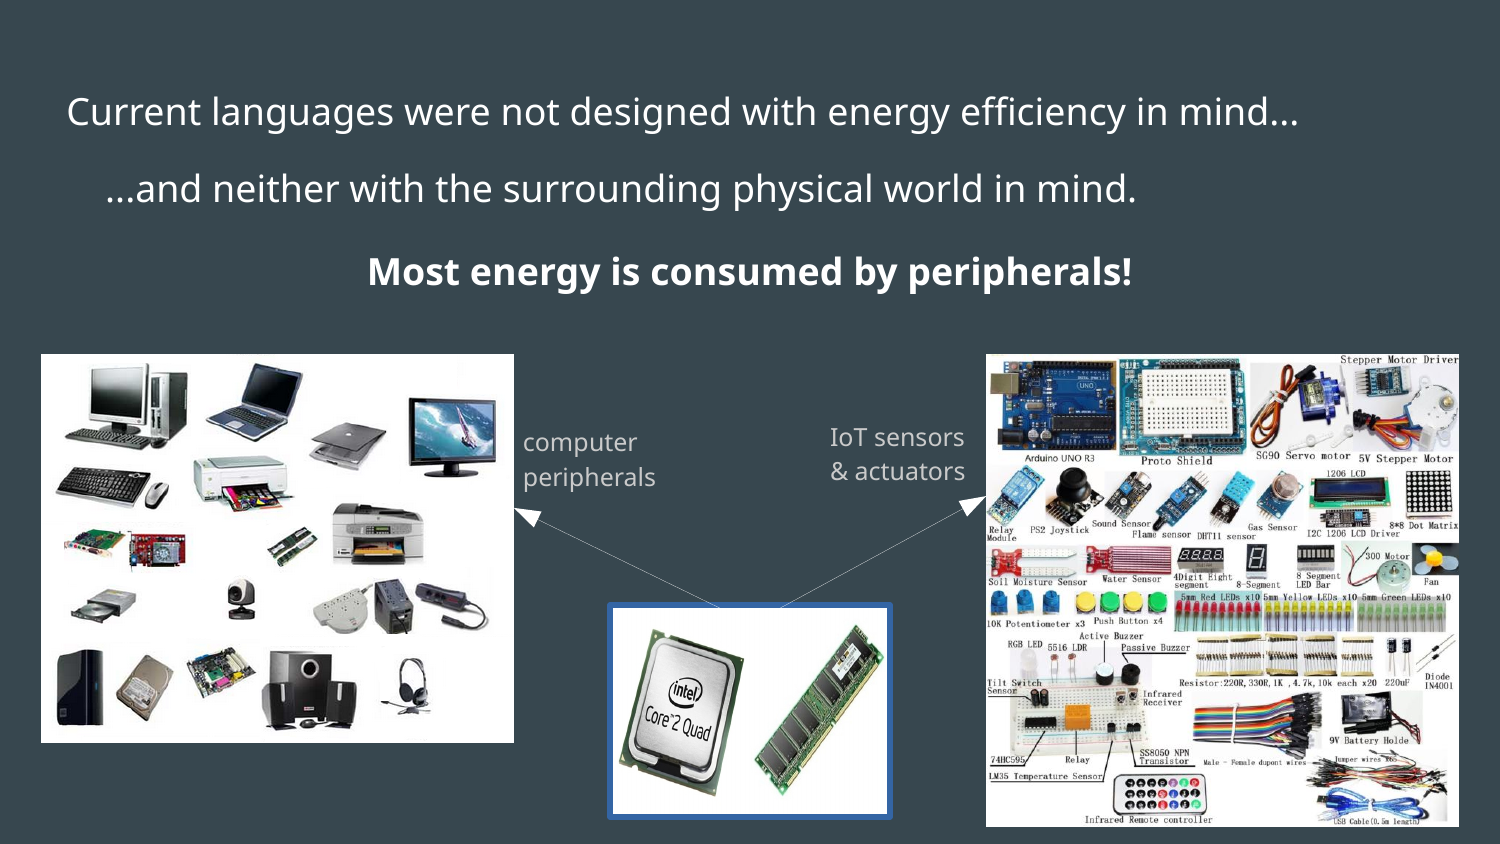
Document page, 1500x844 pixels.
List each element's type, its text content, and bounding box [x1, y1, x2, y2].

picture [41, 354, 514, 743]
title Current languages were not designed with energy efficiency in mind... [51, 72, 1449, 149]
title Most energy is consumed by peripherals! [51, 232, 1450, 327]
picture [986, 354, 1459, 827]
list IoT sensors & actuators [814, 401, 993, 461]
list computer peripherals [507, 407, 686, 467]
picture [613, 608, 887, 814]
title ...and neither with the surrounding physical world in mind. [51, 149, 1449, 232]
